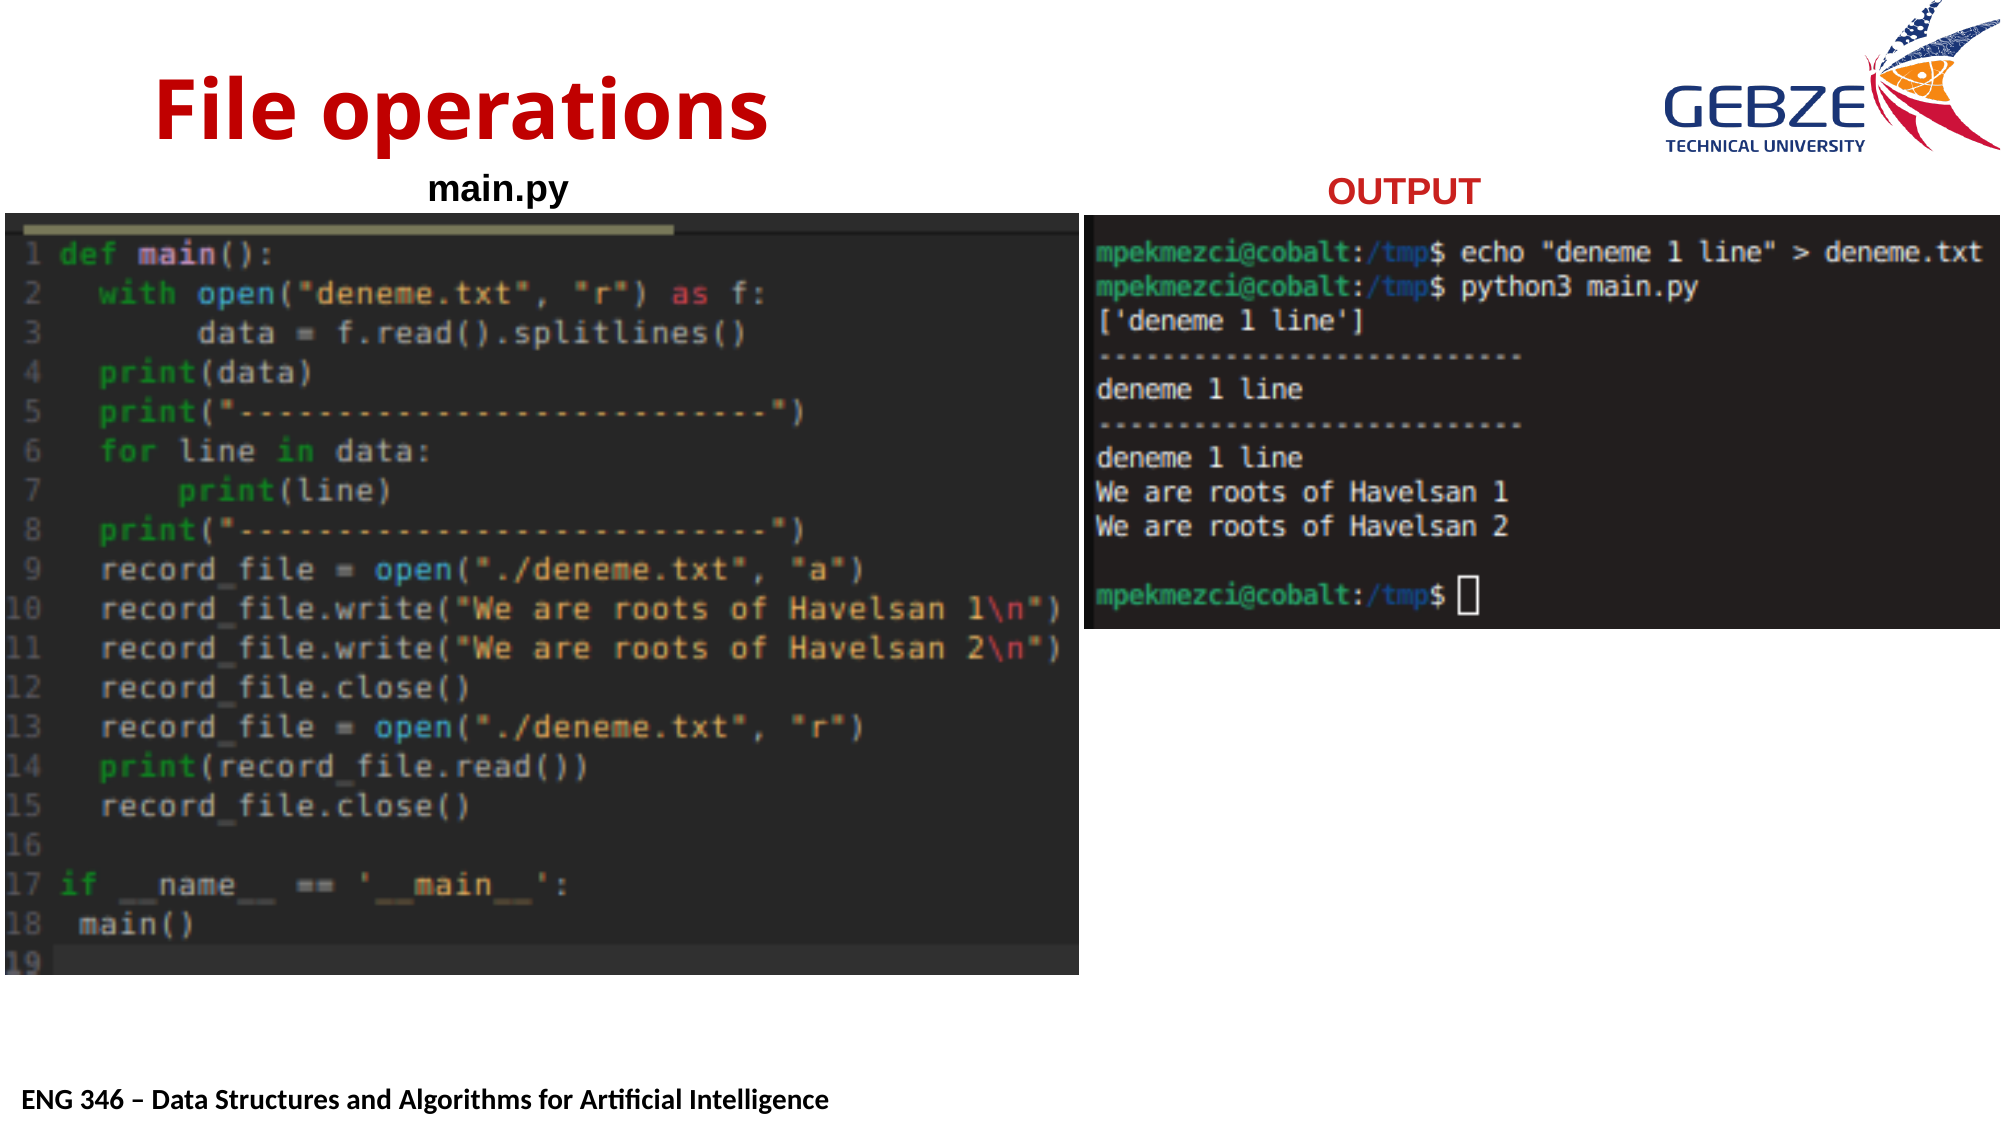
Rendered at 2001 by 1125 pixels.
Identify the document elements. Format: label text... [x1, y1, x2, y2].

picture [1665, 0, 2001, 152]
text_box main.py [412, 156, 750, 213]
picture [1084, 215, 2000, 629]
text_box OUTPUT [1312, 159, 1582, 215]
title File operations [137, 59, 1650, 165]
picture [5, 213, 1079, 975]
